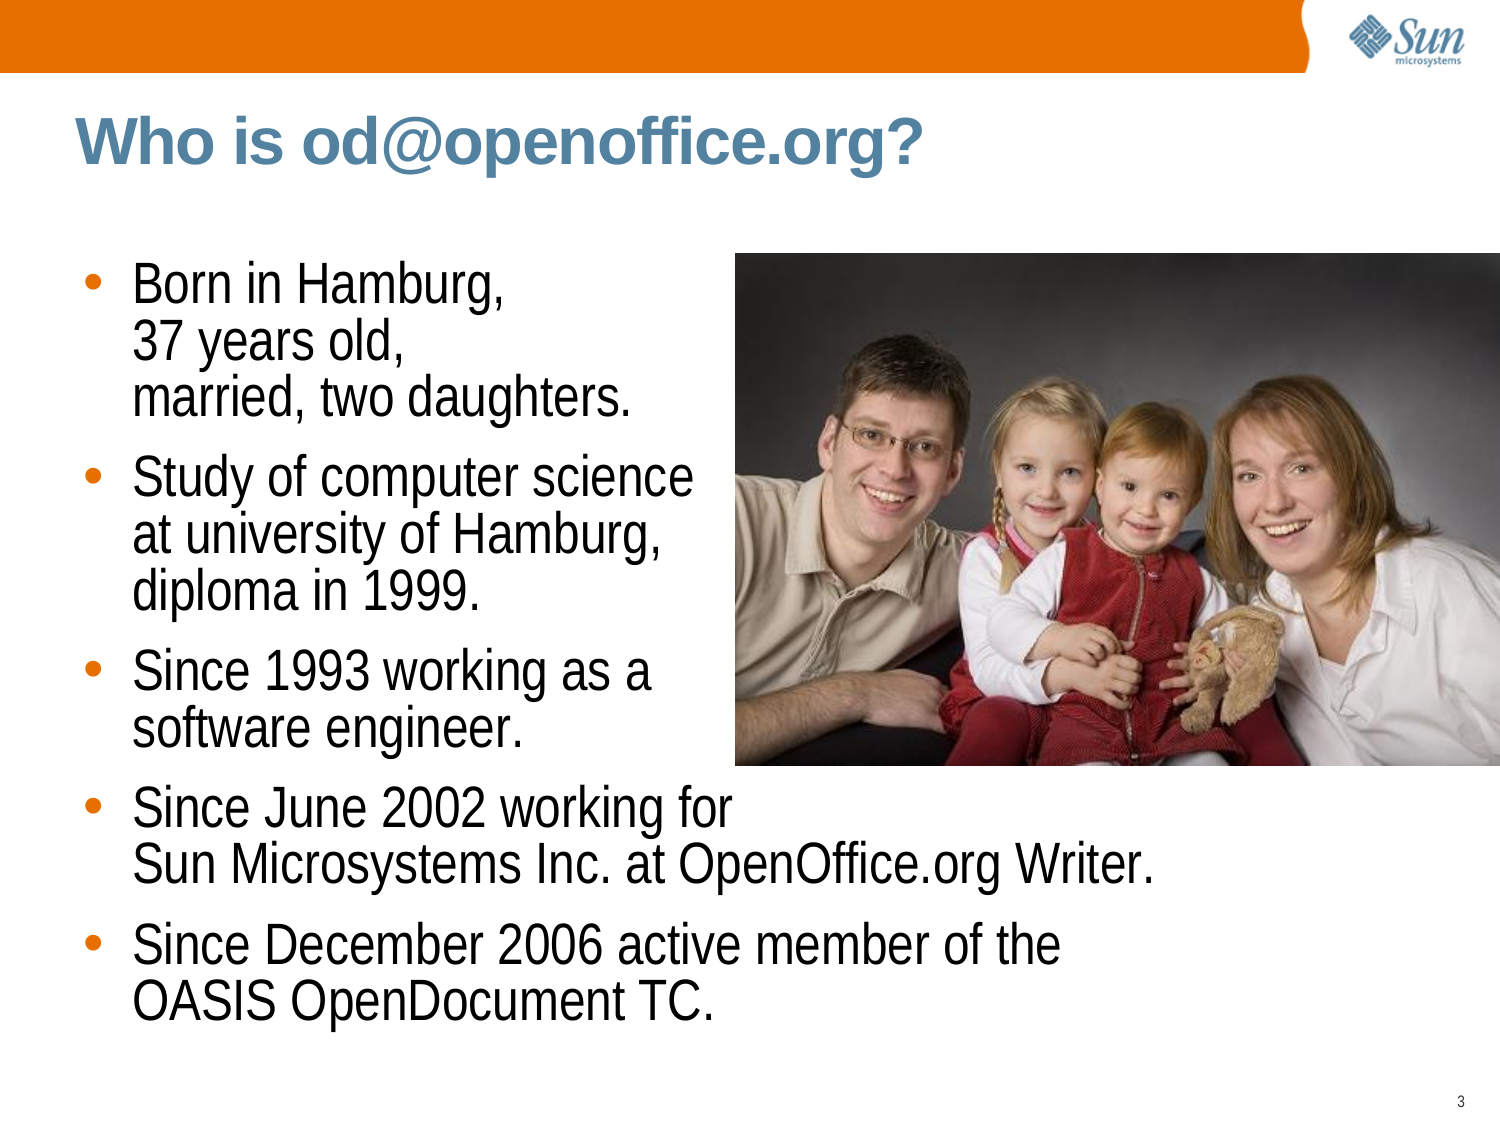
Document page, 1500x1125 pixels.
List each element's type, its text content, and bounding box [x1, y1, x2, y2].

picture [0, 0, 1500, 73]
title Who is od@openoffice.org? [75, 111, 1437, 215]
picture [735, 253, 1500, 766]
list Born in Hamburg, 37 years old, married, two daughters. Study of computer science at university of Hamburg, diploma in 1999. Since 1993 working as a software engineer. Since June 2002 working for Sun Microsystems Inc. at OpenOffice.org Writer. Since December 2006 active member of the OASIS OpenDocument TC. [64, 258, 1401, 1038]
